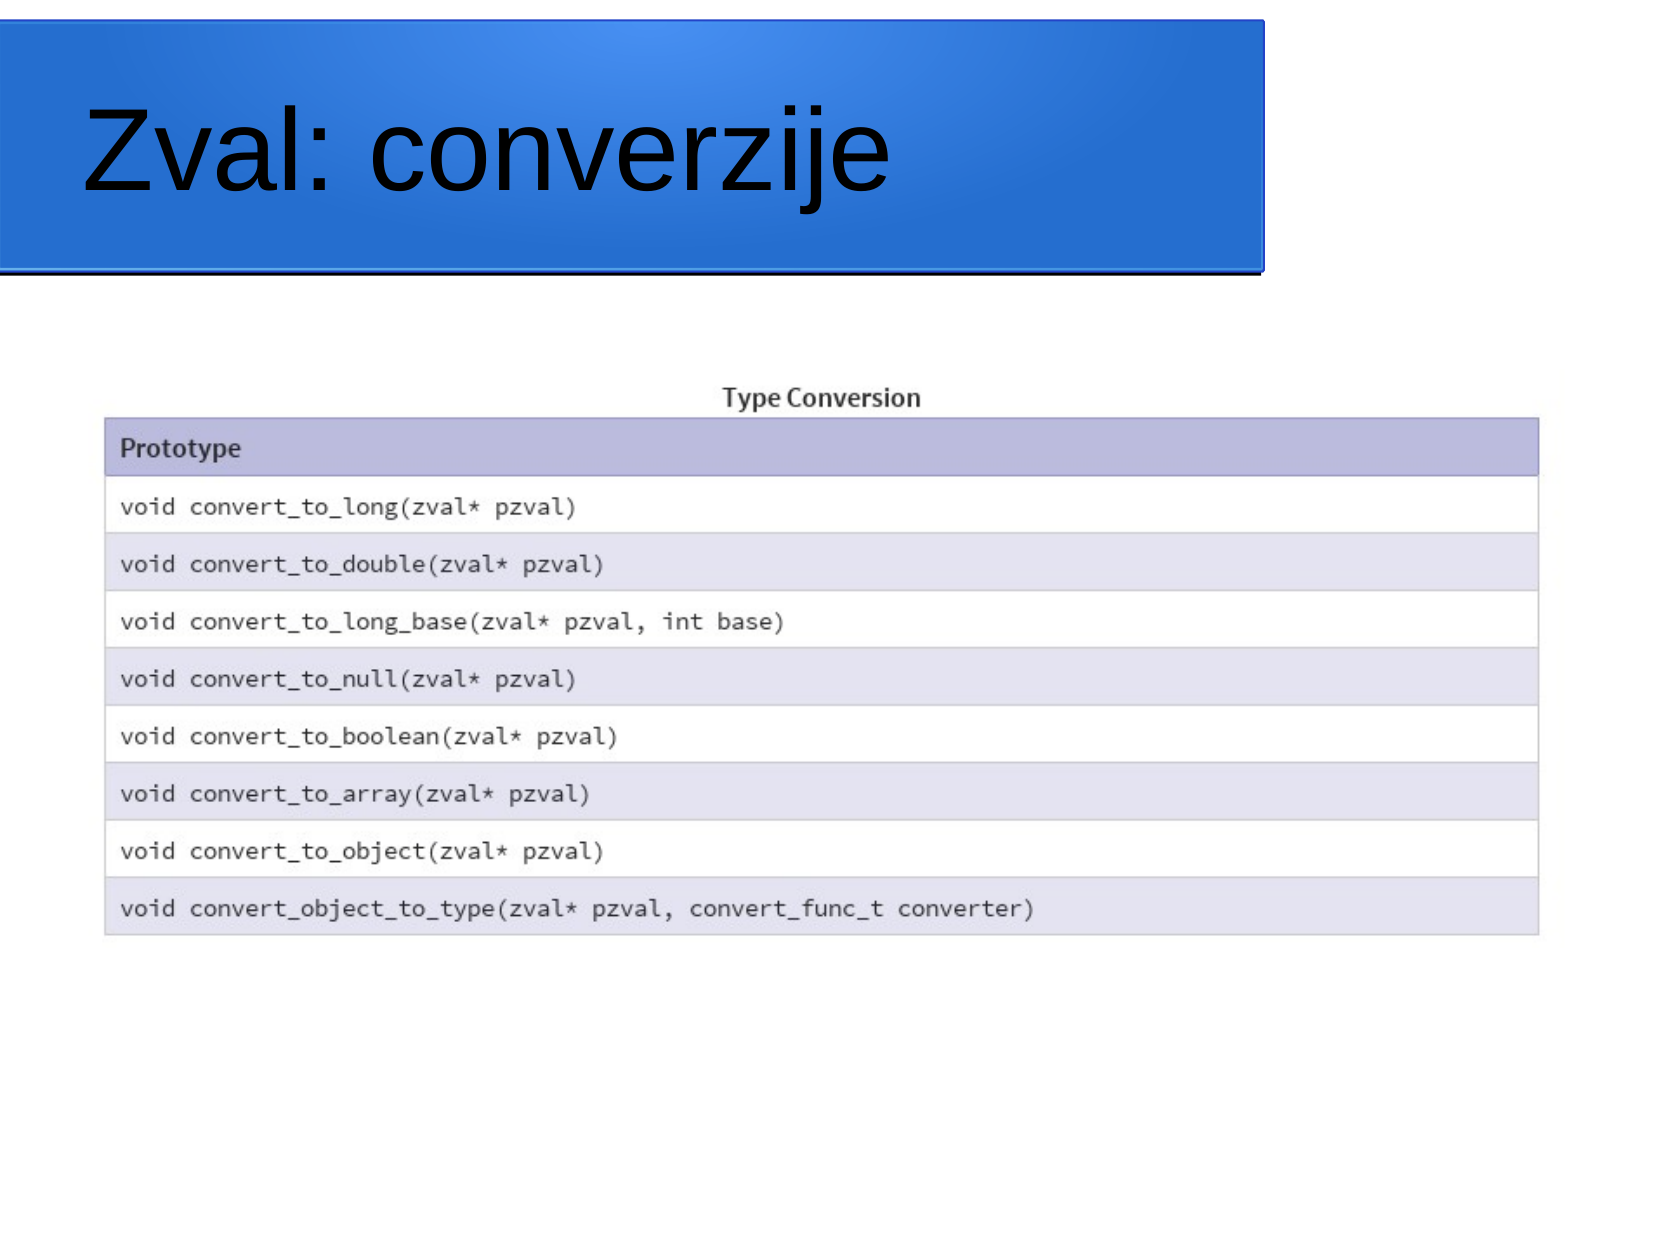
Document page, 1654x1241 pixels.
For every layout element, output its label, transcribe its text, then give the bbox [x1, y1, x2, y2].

picture [82, 369, 1571, 948]
title Zval: converzije [82, 47, 1235, 252]
